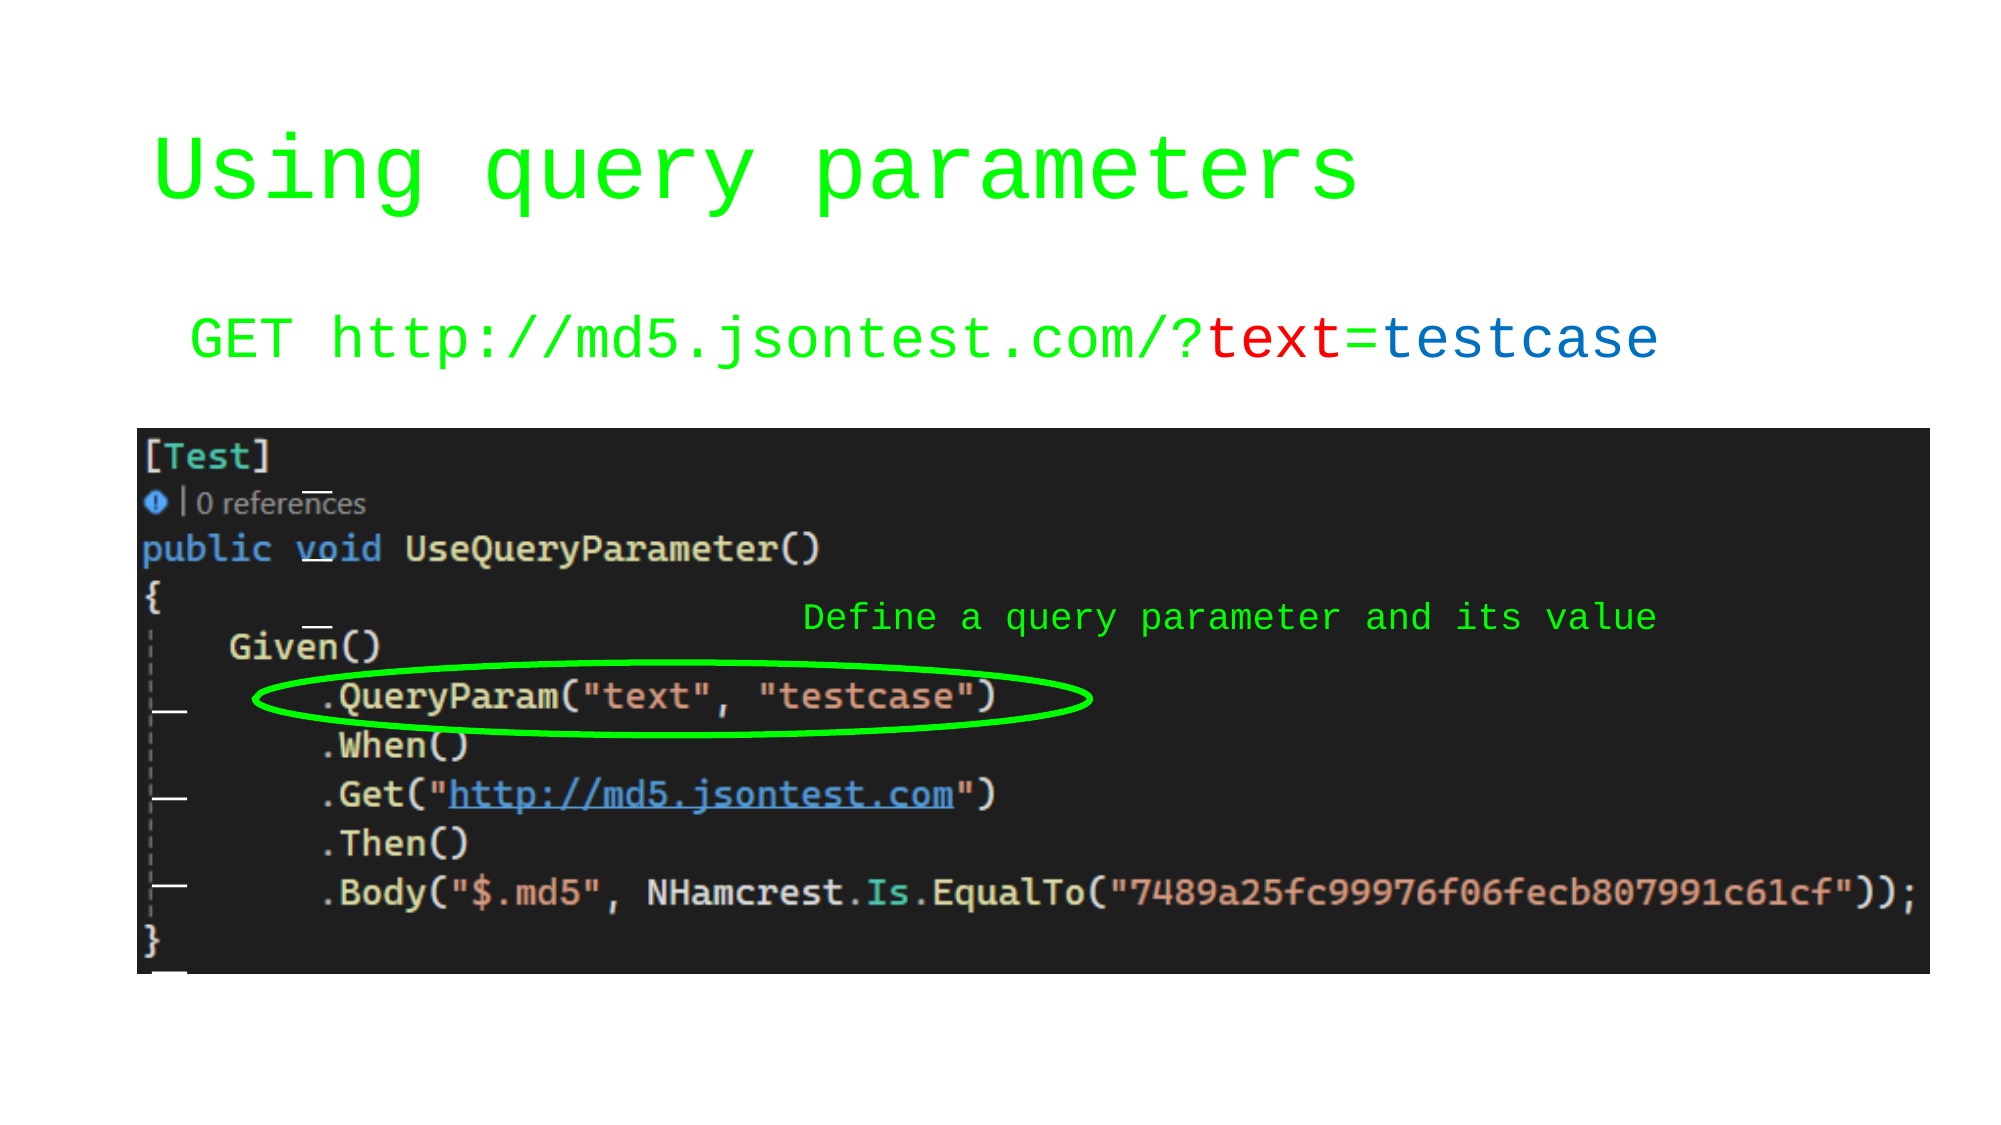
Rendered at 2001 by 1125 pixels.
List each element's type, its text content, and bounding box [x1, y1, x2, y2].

title Using query parameters [137, 59, 1942, 278]
list GET http://md5.jsontest.com/?text=testcase [137, 299, 1959, 1014]
text_box Define a query parameter and its value [787, 584, 1697, 646]
